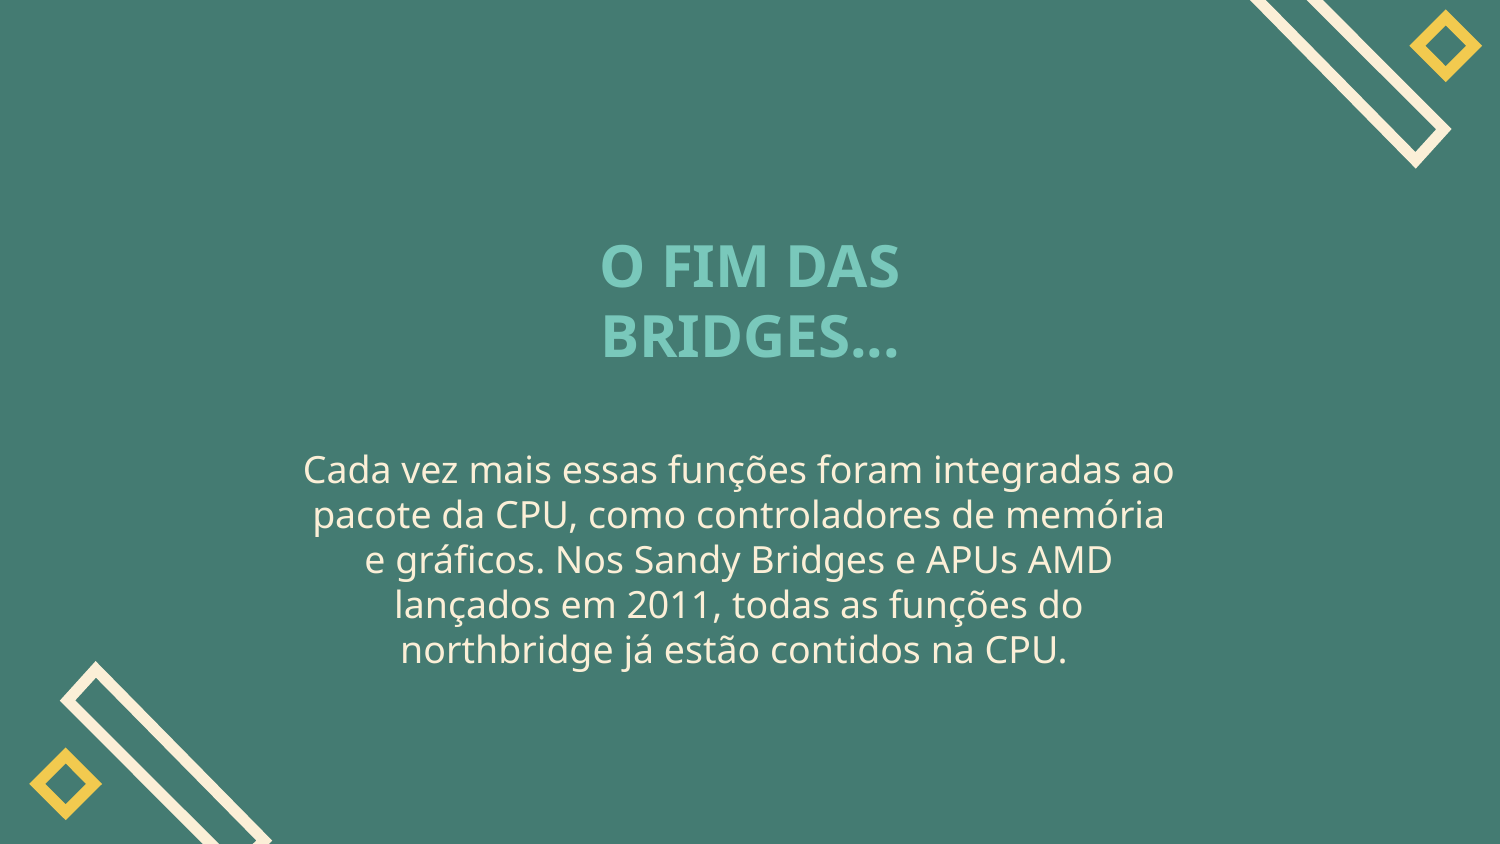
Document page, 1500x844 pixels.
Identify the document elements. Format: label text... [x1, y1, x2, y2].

title O FIM DAS BRIDGES... [435, 260, 1065, 385]
list Cada vez mais essas funções foram integradas ao pacote da CPU, como controladores de memória e gráficos. Nos Sandy Bridges e APUs AMD lançados em 2011, todas as funções do northbridge já estão contidos na CPU. [284, 431, 1195, 662]
